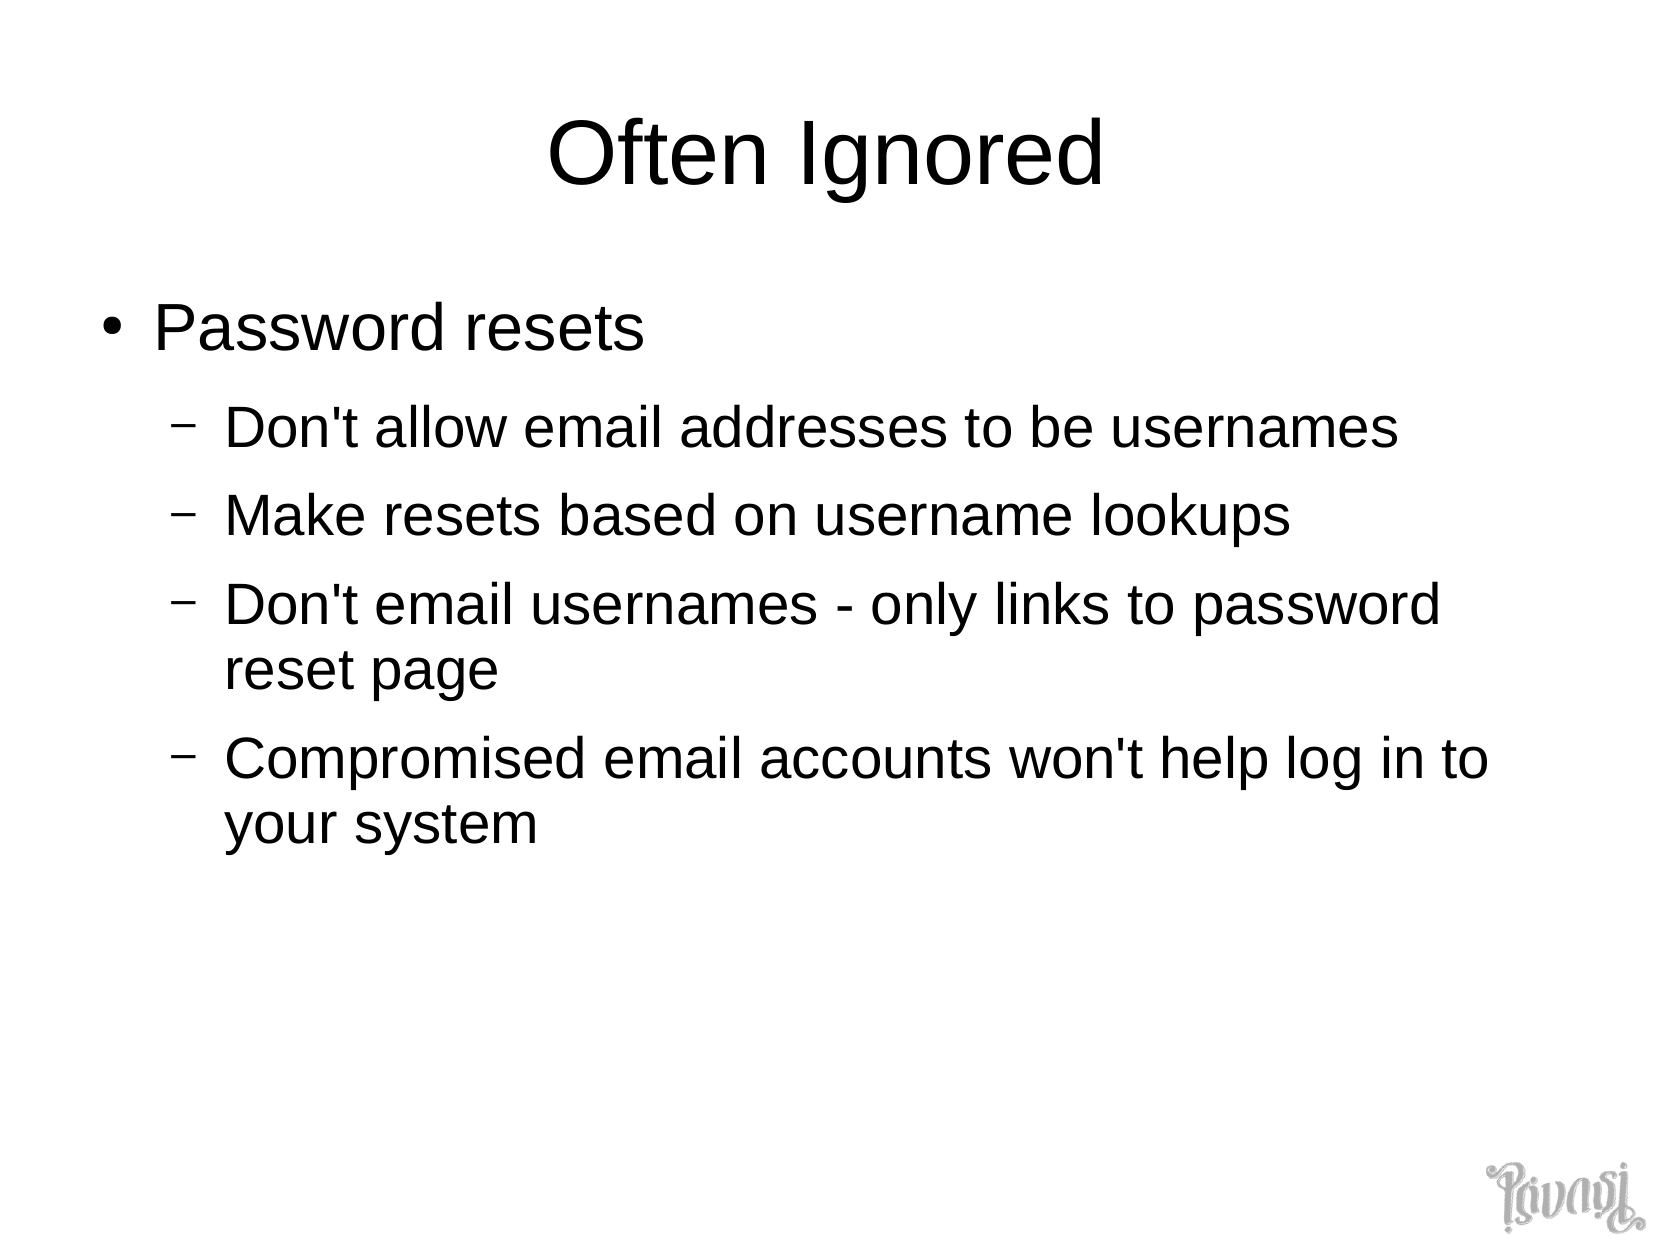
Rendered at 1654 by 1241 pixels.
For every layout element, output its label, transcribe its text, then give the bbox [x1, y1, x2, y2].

picture [1484, 1147, 1648, 1241]
list Password resets Don't allow email addresses to be usernames Make resets based on username lookups Don't email usernames - only links to password reset page Compromised email accounts won't help log in to your system [82, 290, 1538, 1205]
title Often Ignored [82, 49, 1571, 257]
